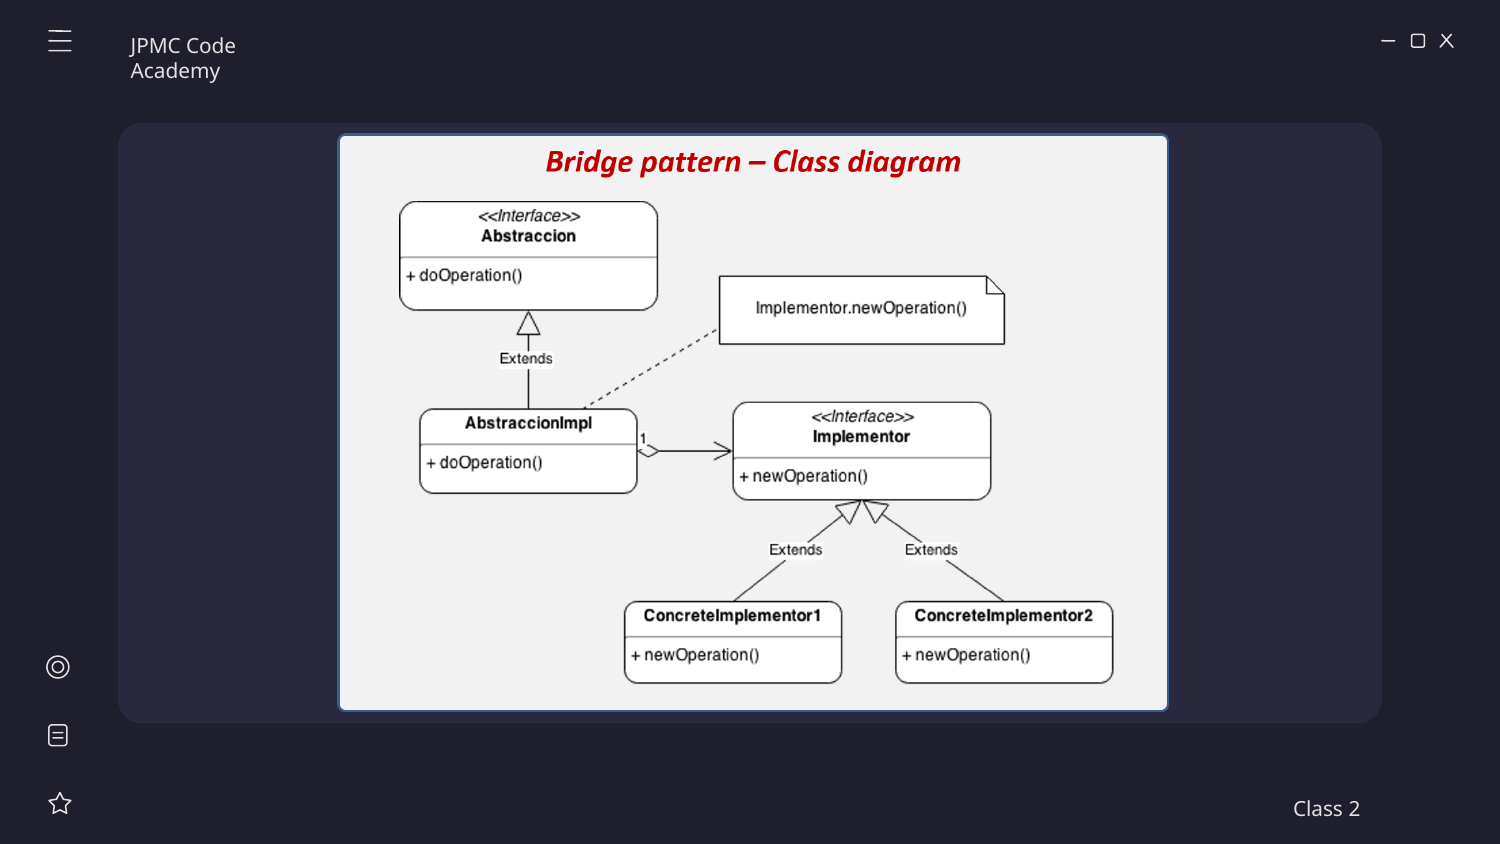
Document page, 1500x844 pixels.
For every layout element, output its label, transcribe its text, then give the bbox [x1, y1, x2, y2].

text_box JPMC Code Academy [130, 18, 306, 64]
text_box Class 2 [1278, 780, 1453, 826]
picture [337, 131, 1169, 712]
